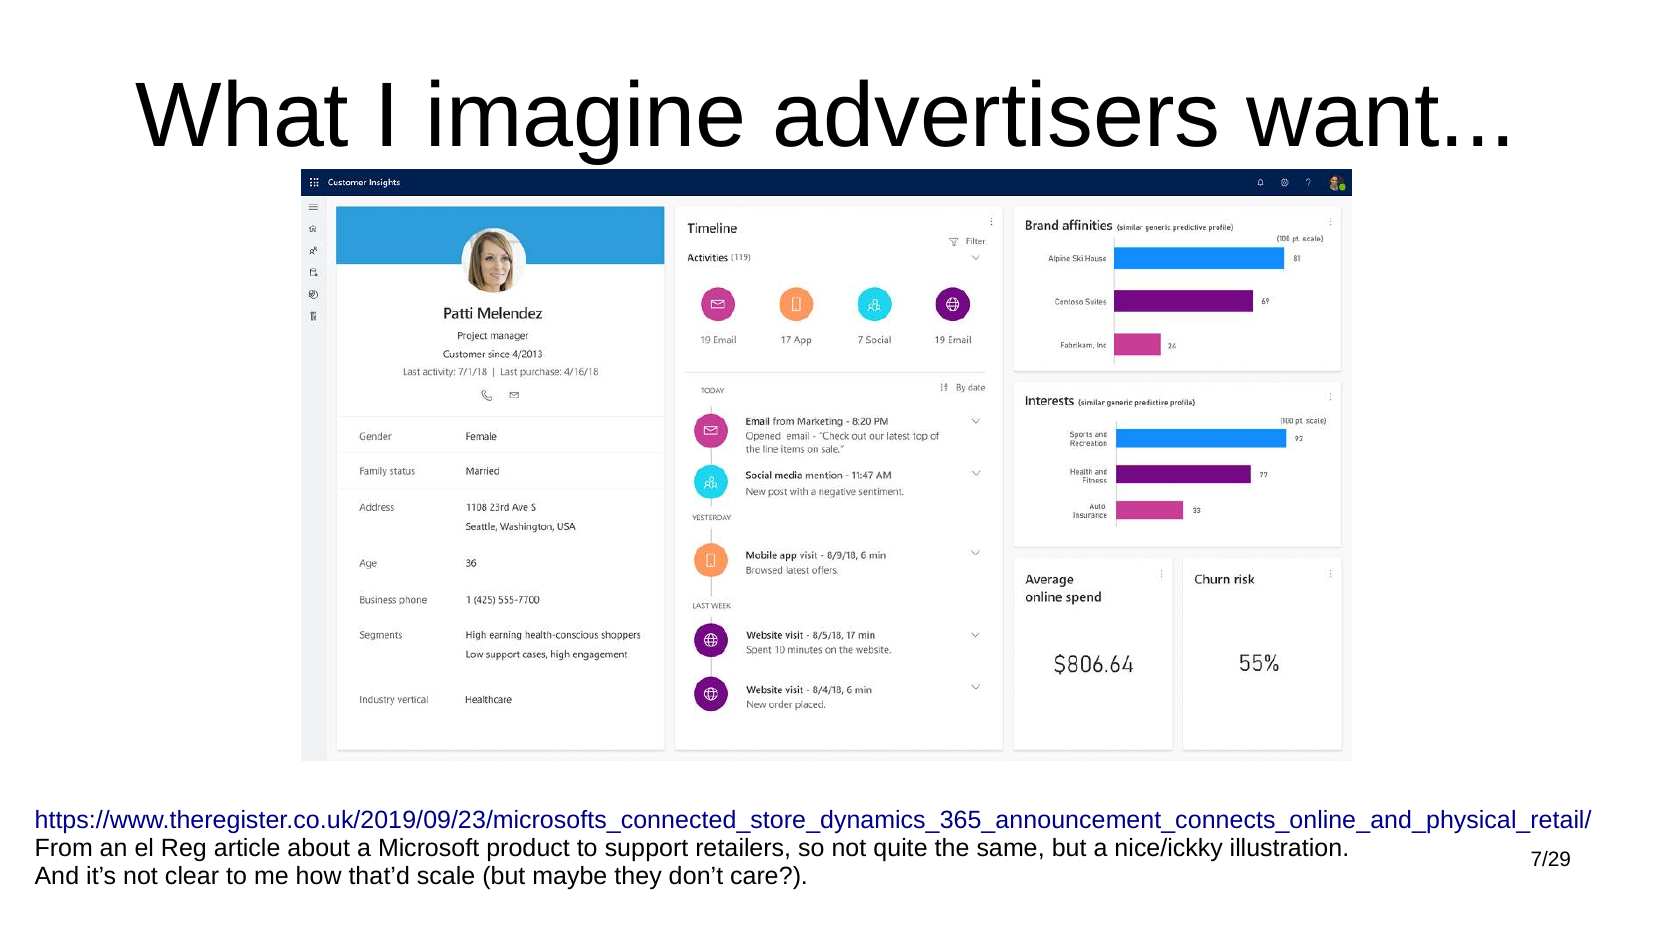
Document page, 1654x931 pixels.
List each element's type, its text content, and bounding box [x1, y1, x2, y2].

text_box https://www.theregister.co.uk/2019/09/23/microsofts_connected_store_dynamics_365_announcement_connects_online_and_physical_retail/ From an el Reg article about a Microsoft product to support retailers, so not quite the same, but a nice/ickky illustration. And it’s not clear to me how that’d scale (but maybe they don’t care?). [19, 798, 1630, 898]
title What I imagine advertisers want... [82, 37, 1571, 193]
picture [301, 169, 1352, 761]
